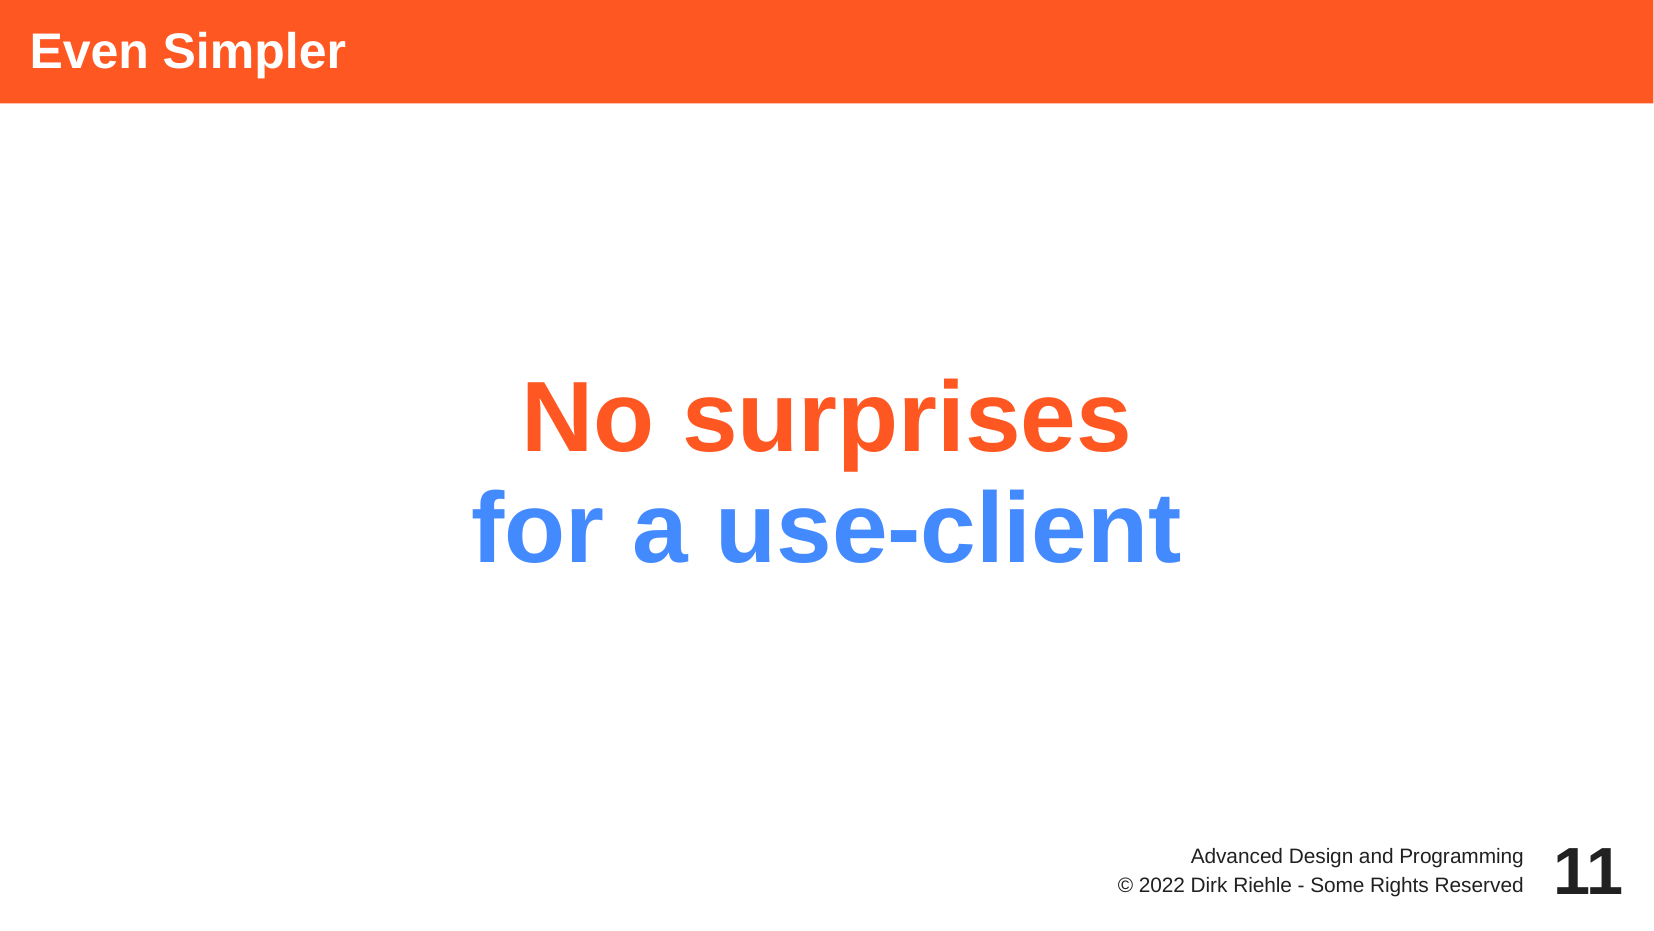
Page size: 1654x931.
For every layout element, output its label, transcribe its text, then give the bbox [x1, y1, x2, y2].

subtitle No surprises for a use-client [29, 132, 1625, 813]
title Even Simpler [0, 0, 1654, 104]
